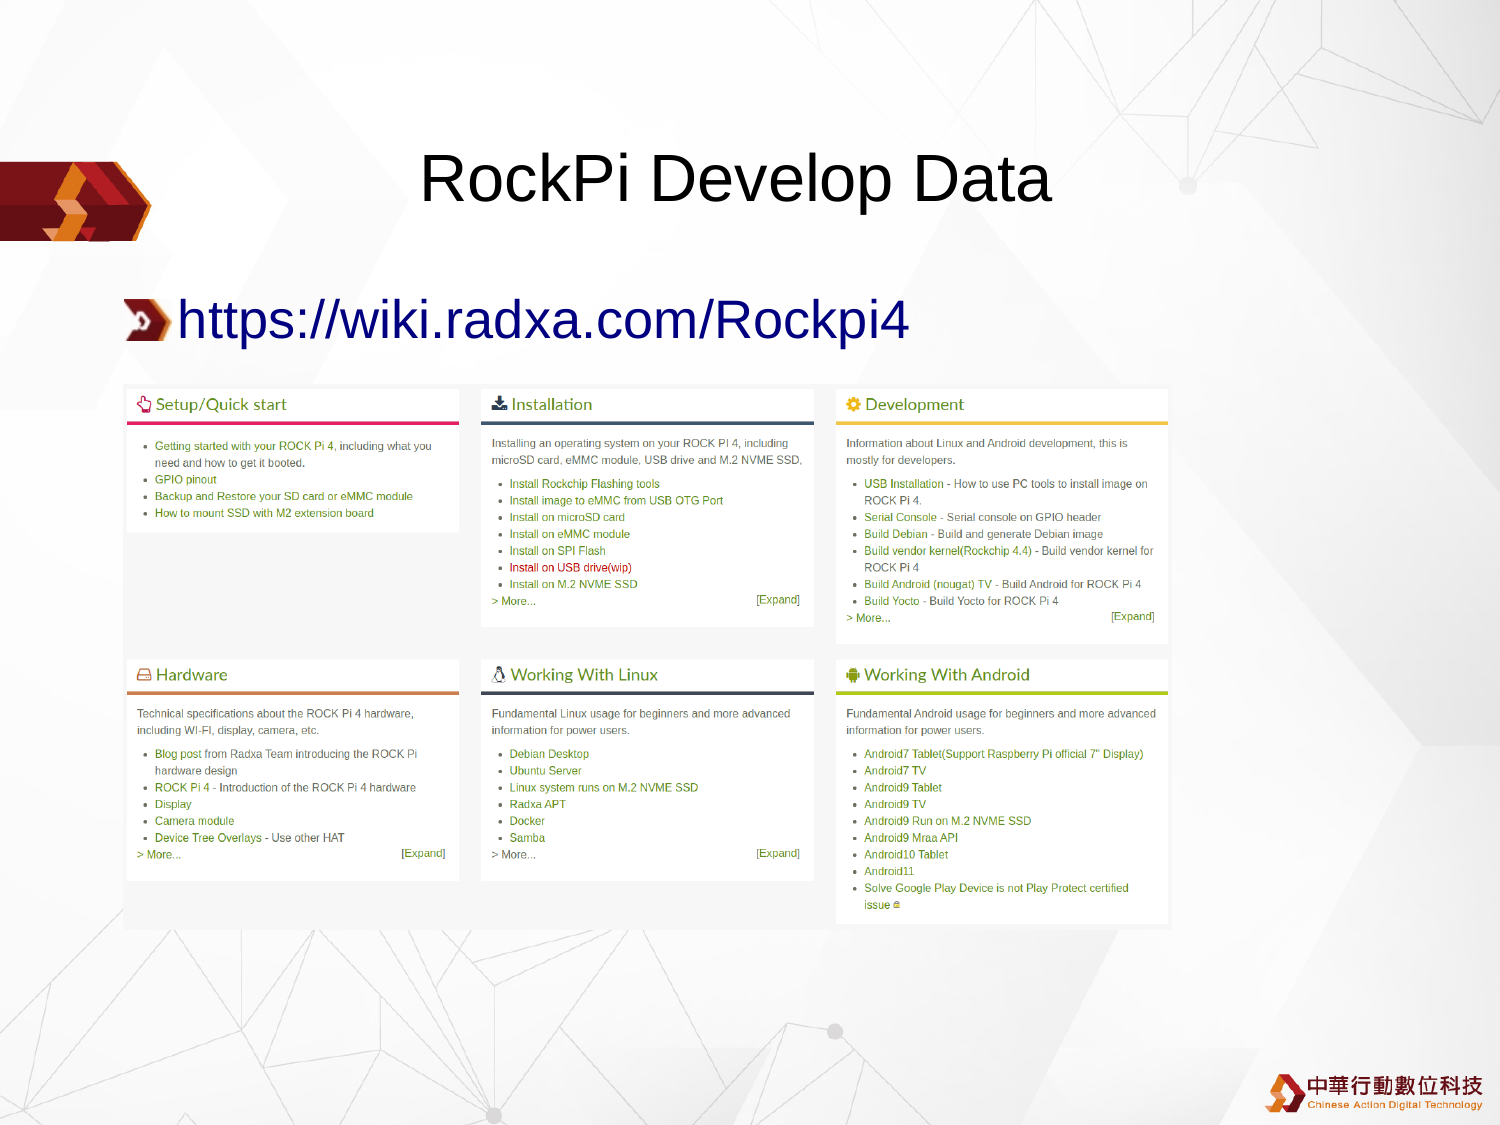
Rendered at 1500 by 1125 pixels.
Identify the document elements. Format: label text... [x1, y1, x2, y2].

title RockPi Develop Data [107, 101, 1367, 255]
list https://wiki.radxa.com/Rockpi4 [107, 290, 1425, 943]
picture [0, 0, 1500, 1125]
